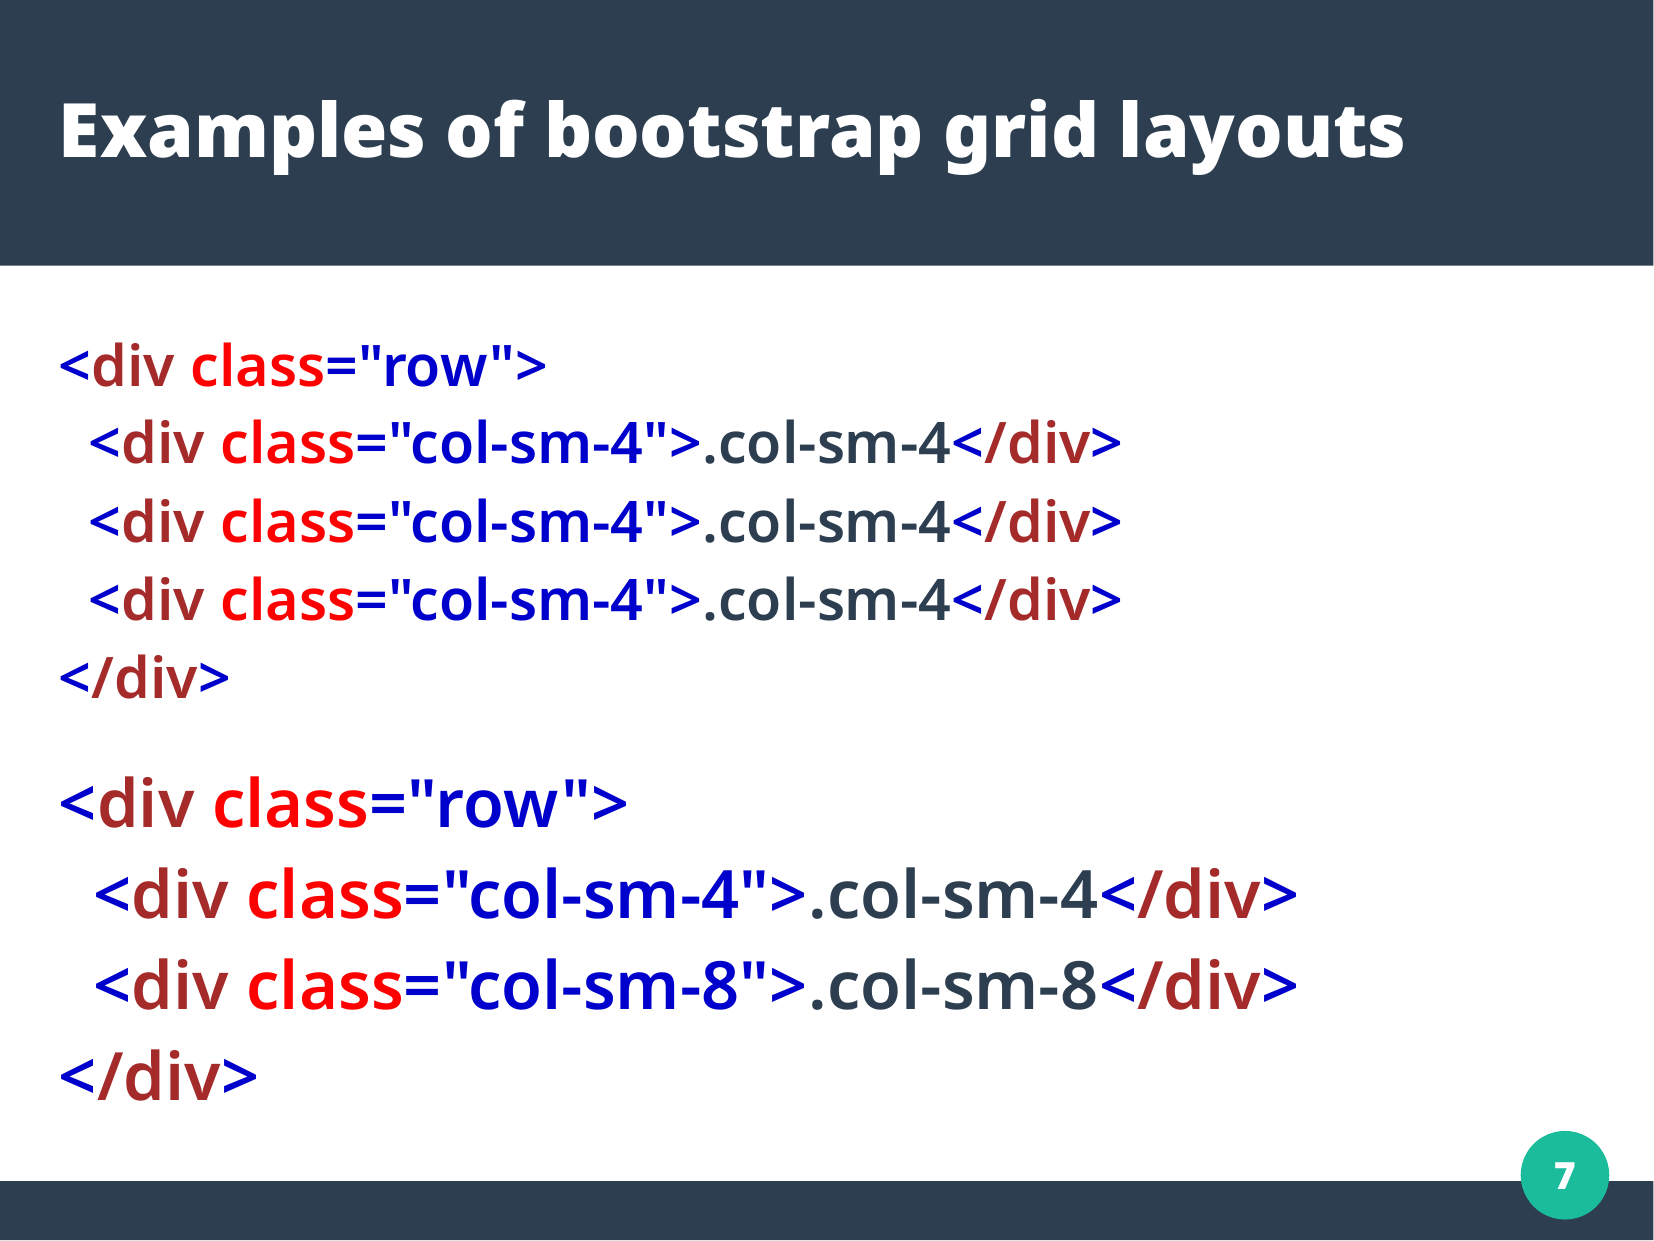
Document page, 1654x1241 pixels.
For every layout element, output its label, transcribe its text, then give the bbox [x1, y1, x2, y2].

list <div class="row"> <div class="col-sm-4">.col-sm-4</div> <div class="col-sm-8">.col-sm-8</div> </div> [59, 756, 1595, 1151]
title Examples of bootstrap grid layouts [59, 49, 1595, 207]
list <div class="row"> <div class="col-sm-4">.col-sm-4</div> <div class="col-sm-4">.col-sm-4</div> <div class="col-sm-4">.col-sm-4</div> </div> [59, 324, 1595, 720]
